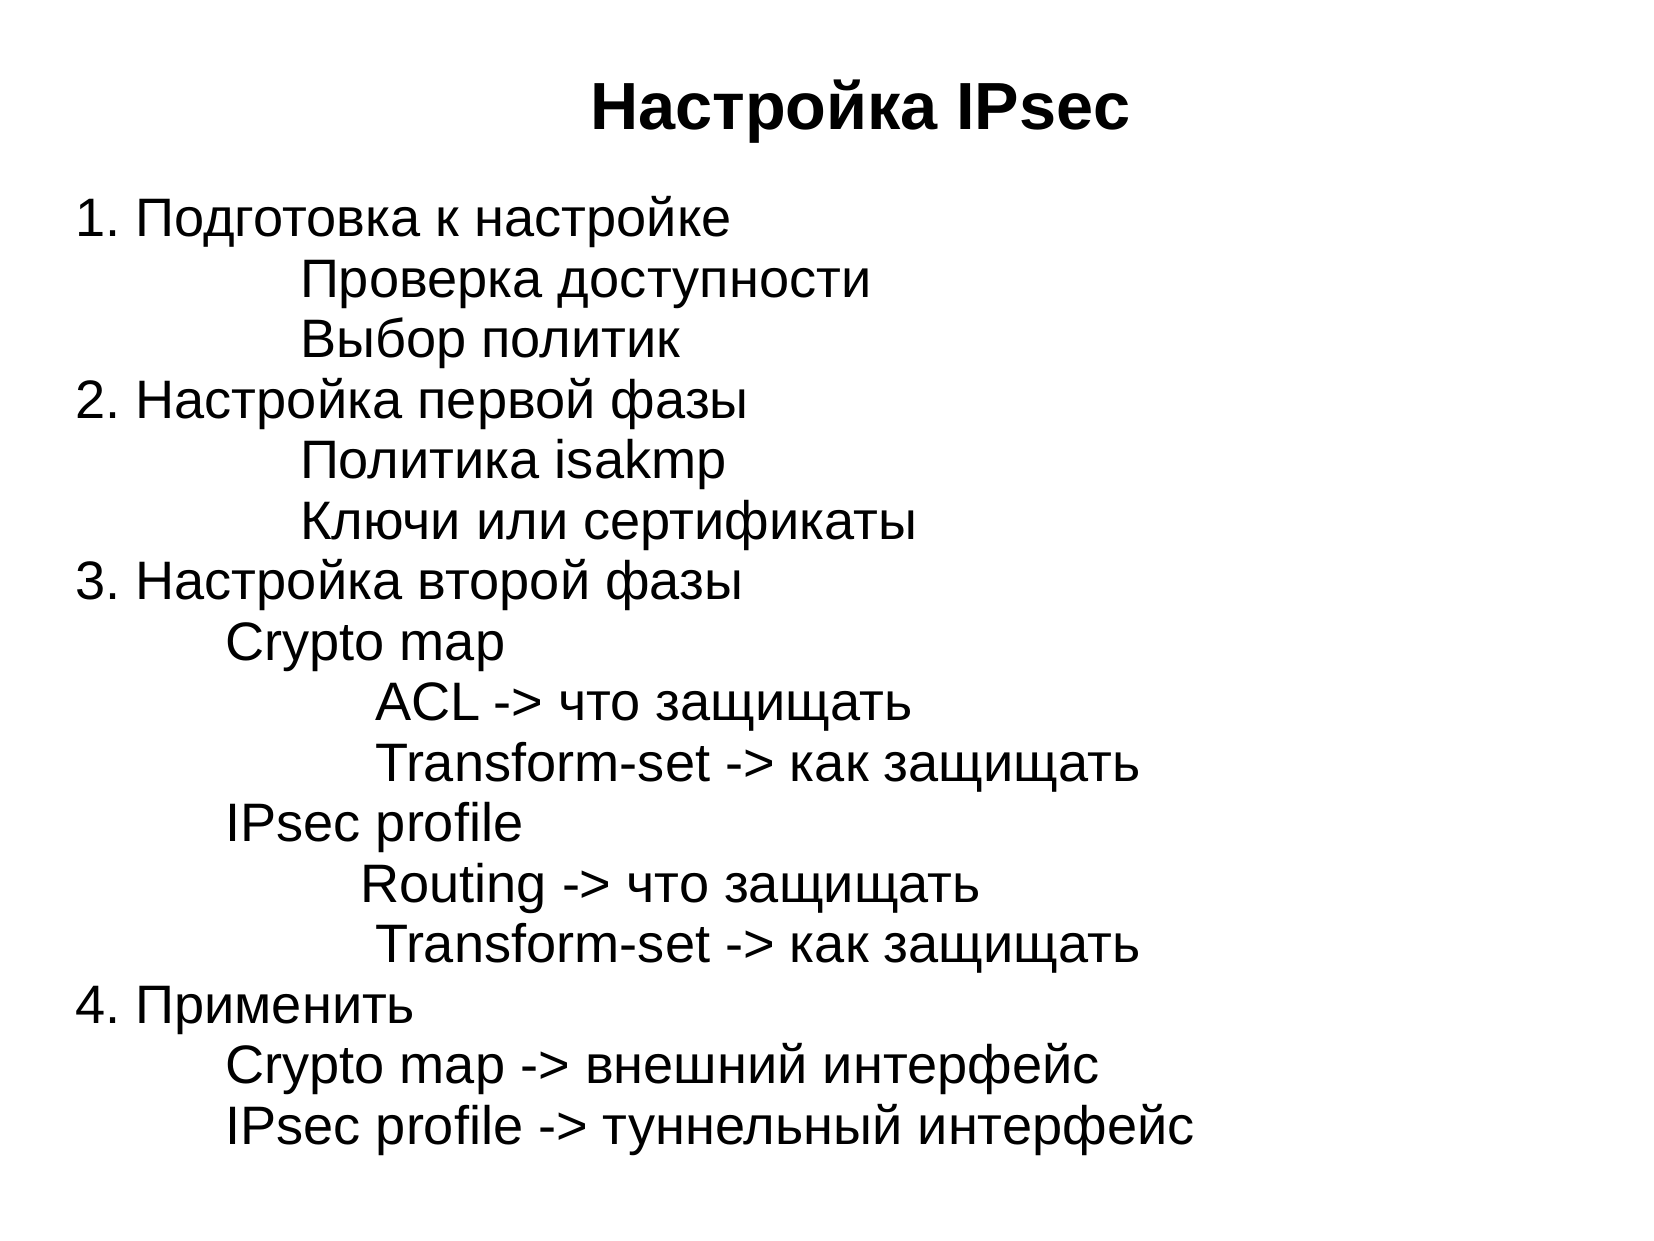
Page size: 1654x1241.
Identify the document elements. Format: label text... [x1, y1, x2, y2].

text_box Настройка IPsec [123, 41, 1597, 151]
list 1. Подготовка к настройке Проверка доступности Выбор политик 2. Настройка первой фазы Политика isakmp Ключи или сертификаты 3. Настройка второй фазы Crypto map ACL -> что защищать Transform-set -> как защищать IPsec profile Routing -> что защищать Transform-set -> как защищать 4. Применить Crypto map -> внешний интерфейс IPsec profile -> туннельный интерфейс [75, 187, 1501, 1201]
